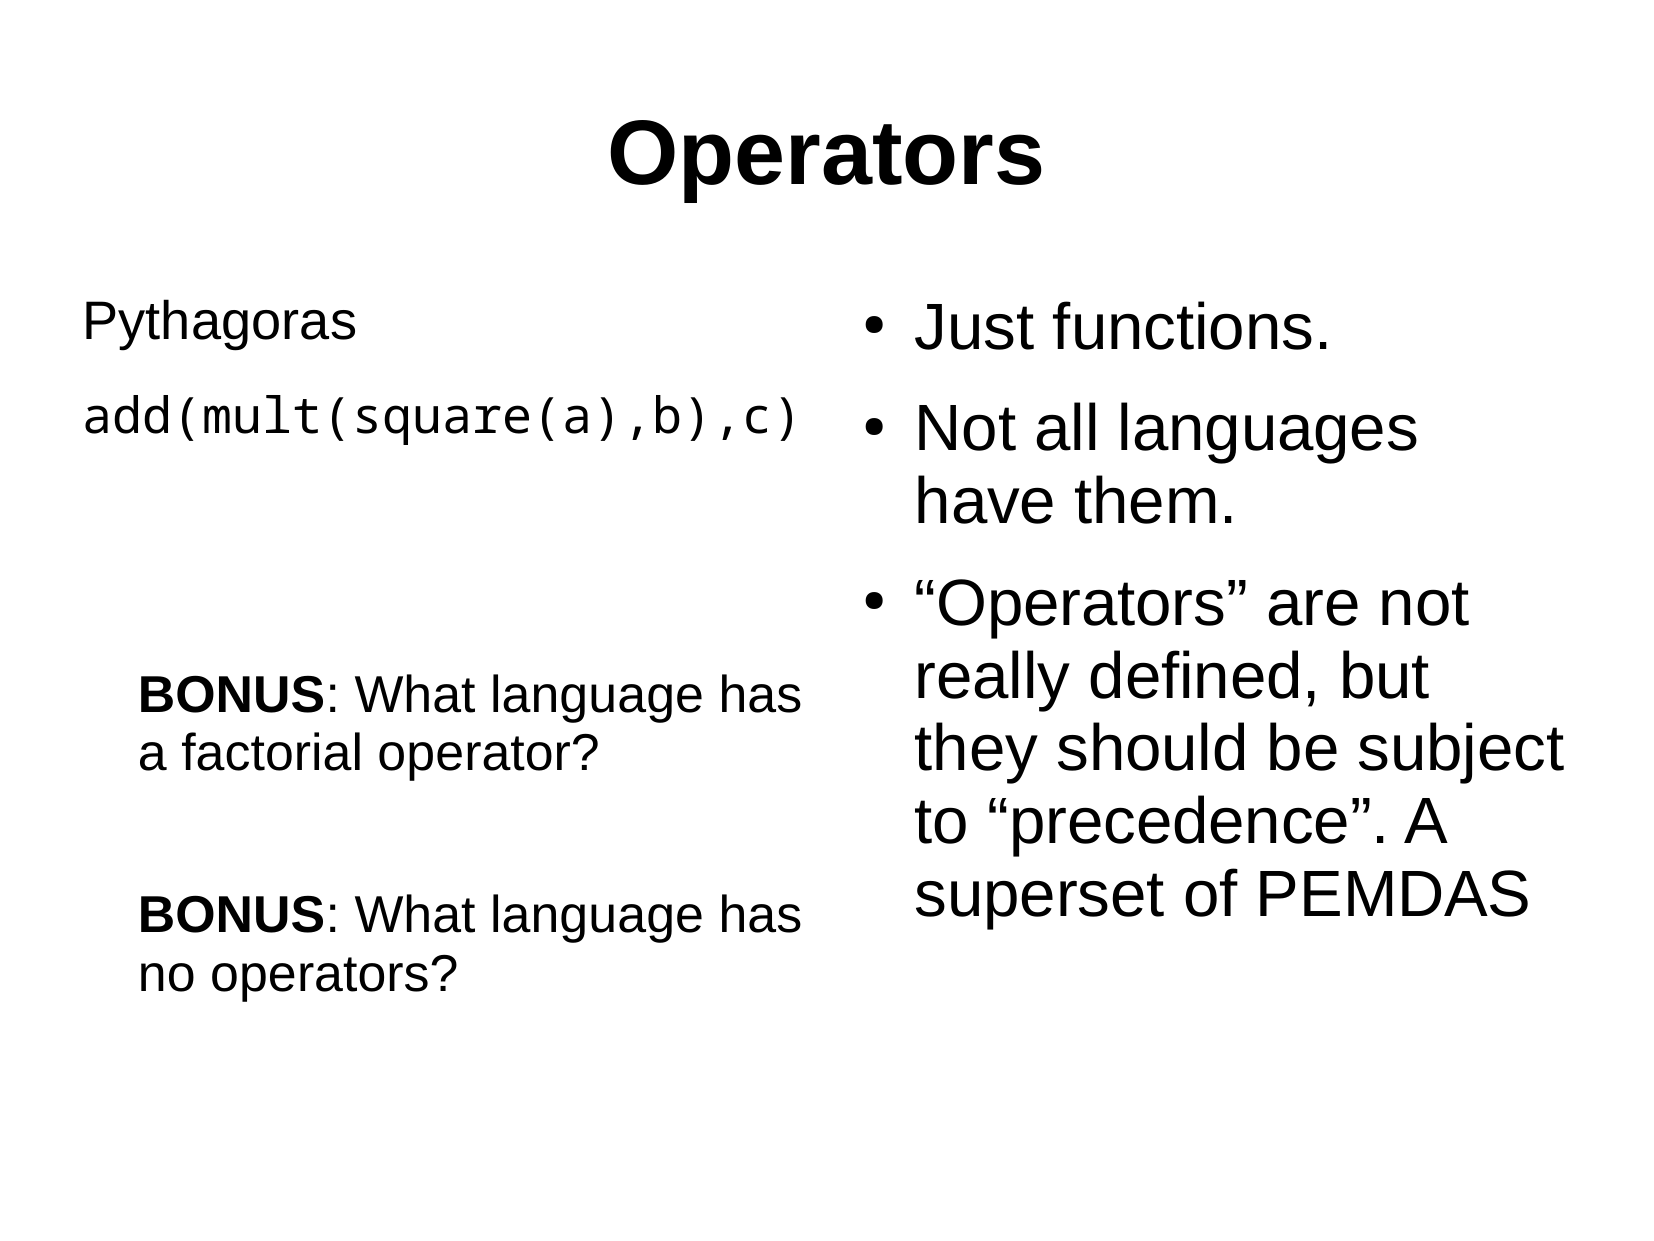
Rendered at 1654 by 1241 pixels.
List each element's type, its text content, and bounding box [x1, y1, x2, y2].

title Operators [82, 49, 1571, 257]
list Pythagoras add(mult(square(a),b),c) [82, 290, 809, 634]
list BONUS: What language has a factorial operator? BONUS: What language has no operators? [82, 665, 809, 1009]
list Just functions. Not all languages have them. “Operators” are not really defined, but they should be subject to “precedence”. A superset of PEMDAS [845, 290, 1572, 1010]
